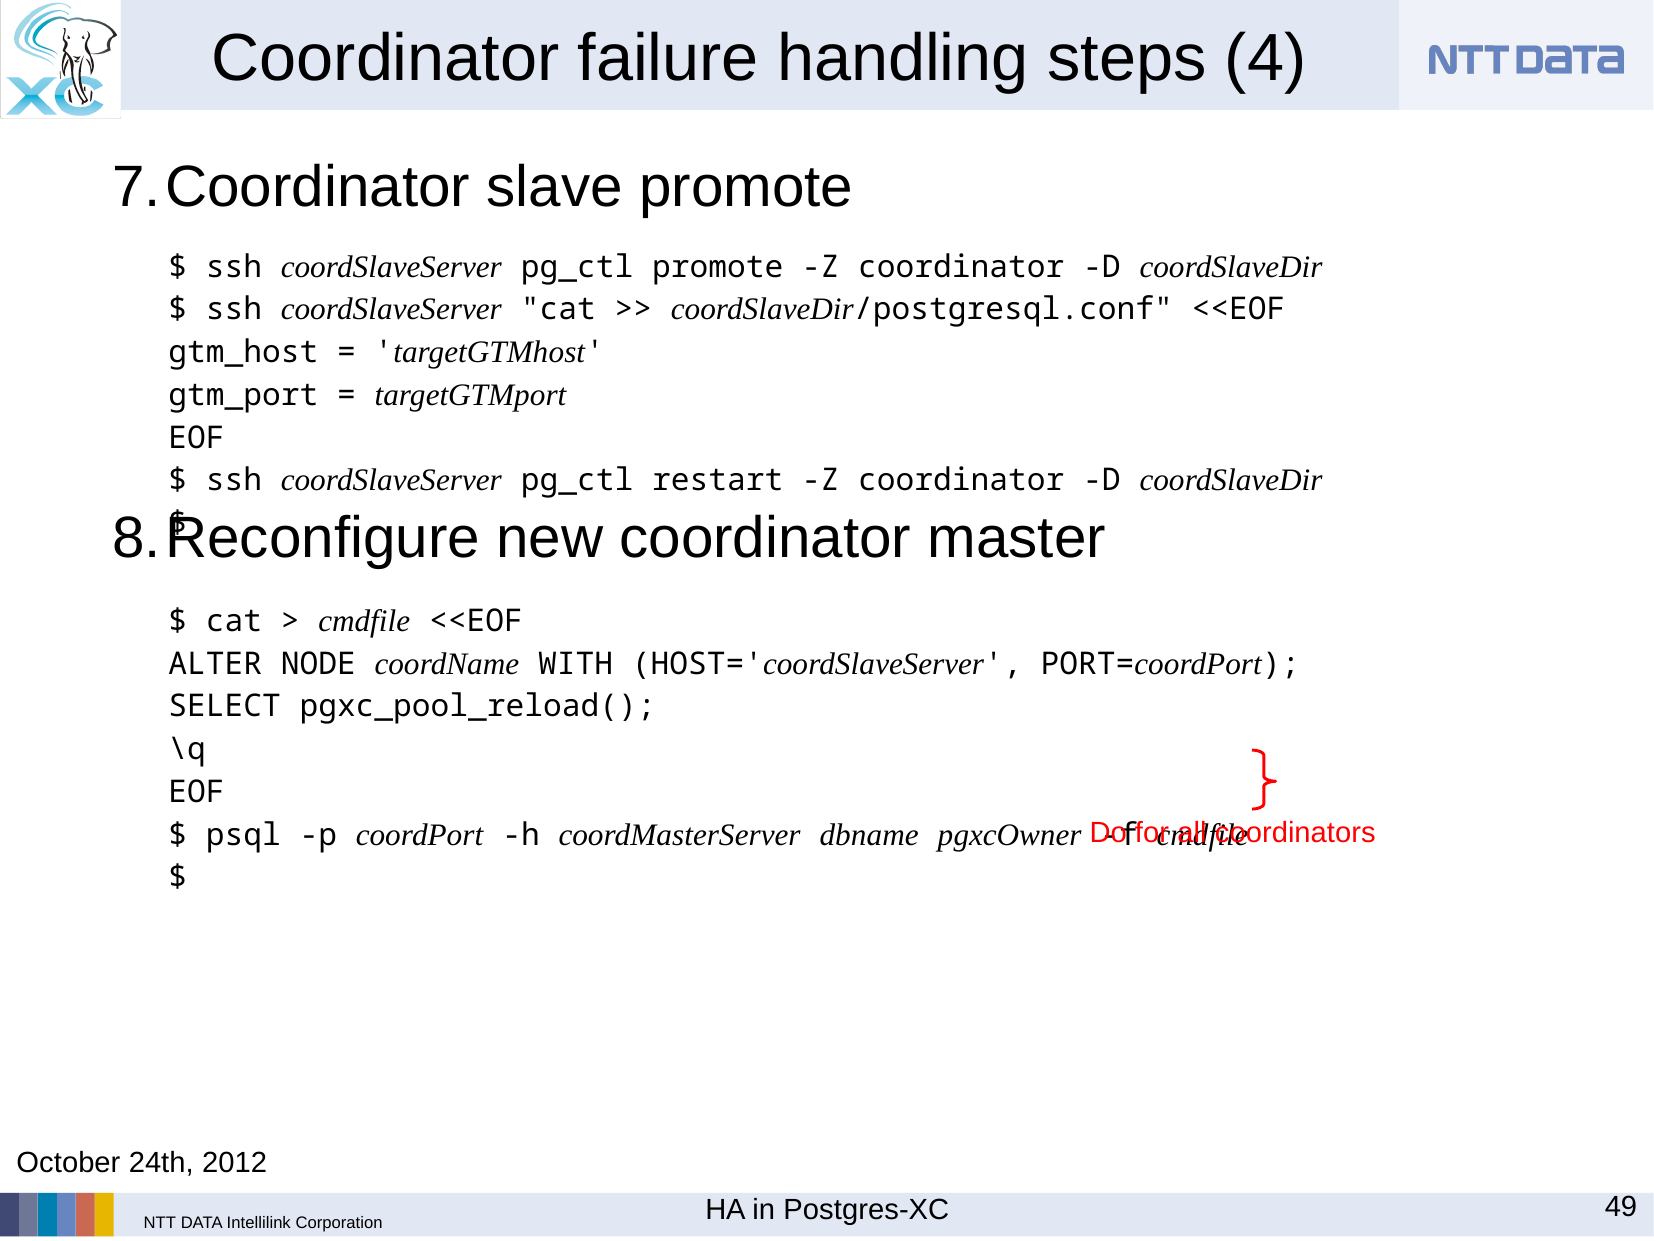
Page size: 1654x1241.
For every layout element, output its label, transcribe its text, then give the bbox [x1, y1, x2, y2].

picture [1429, 45, 1624, 74]
text_box $ cat > cmdfile <<EOF ALTER NODE coordName WITH (HOST='coordSlaveServer', PORT=coordPort); SELECT pgxc_pool_reload(); \q EOF $ psql -p coordPort -h coordMasterServer dbname pgxcOwner -f cmdfile $ [153, 590, 1595, 839]
text_box Do for all coordinators [1074, 809, 1548, 857]
list Coordinator slave promote Reconfigure new coordinator master [94, 153, 1583, 579]
picture [0, 0, 121, 119]
text_box $ ssh coordSlaveServer pg_ctl promote -Z coordinator -D coordSlaveDir $ ssh coordSlaveServer "cat >> coordSlaveDir/postgresql.conf" <<EOF gtm_host = 'targetGTMhost' gtm_port = targetGTMport EOF $ ssh coordSlaveServer pg_ctl restart -Z coordinator -D coordSlaveDir $ [153, 236, 1595, 491]
title Coordinator failure handling steps (4) [120, 3, 1399, 110]
